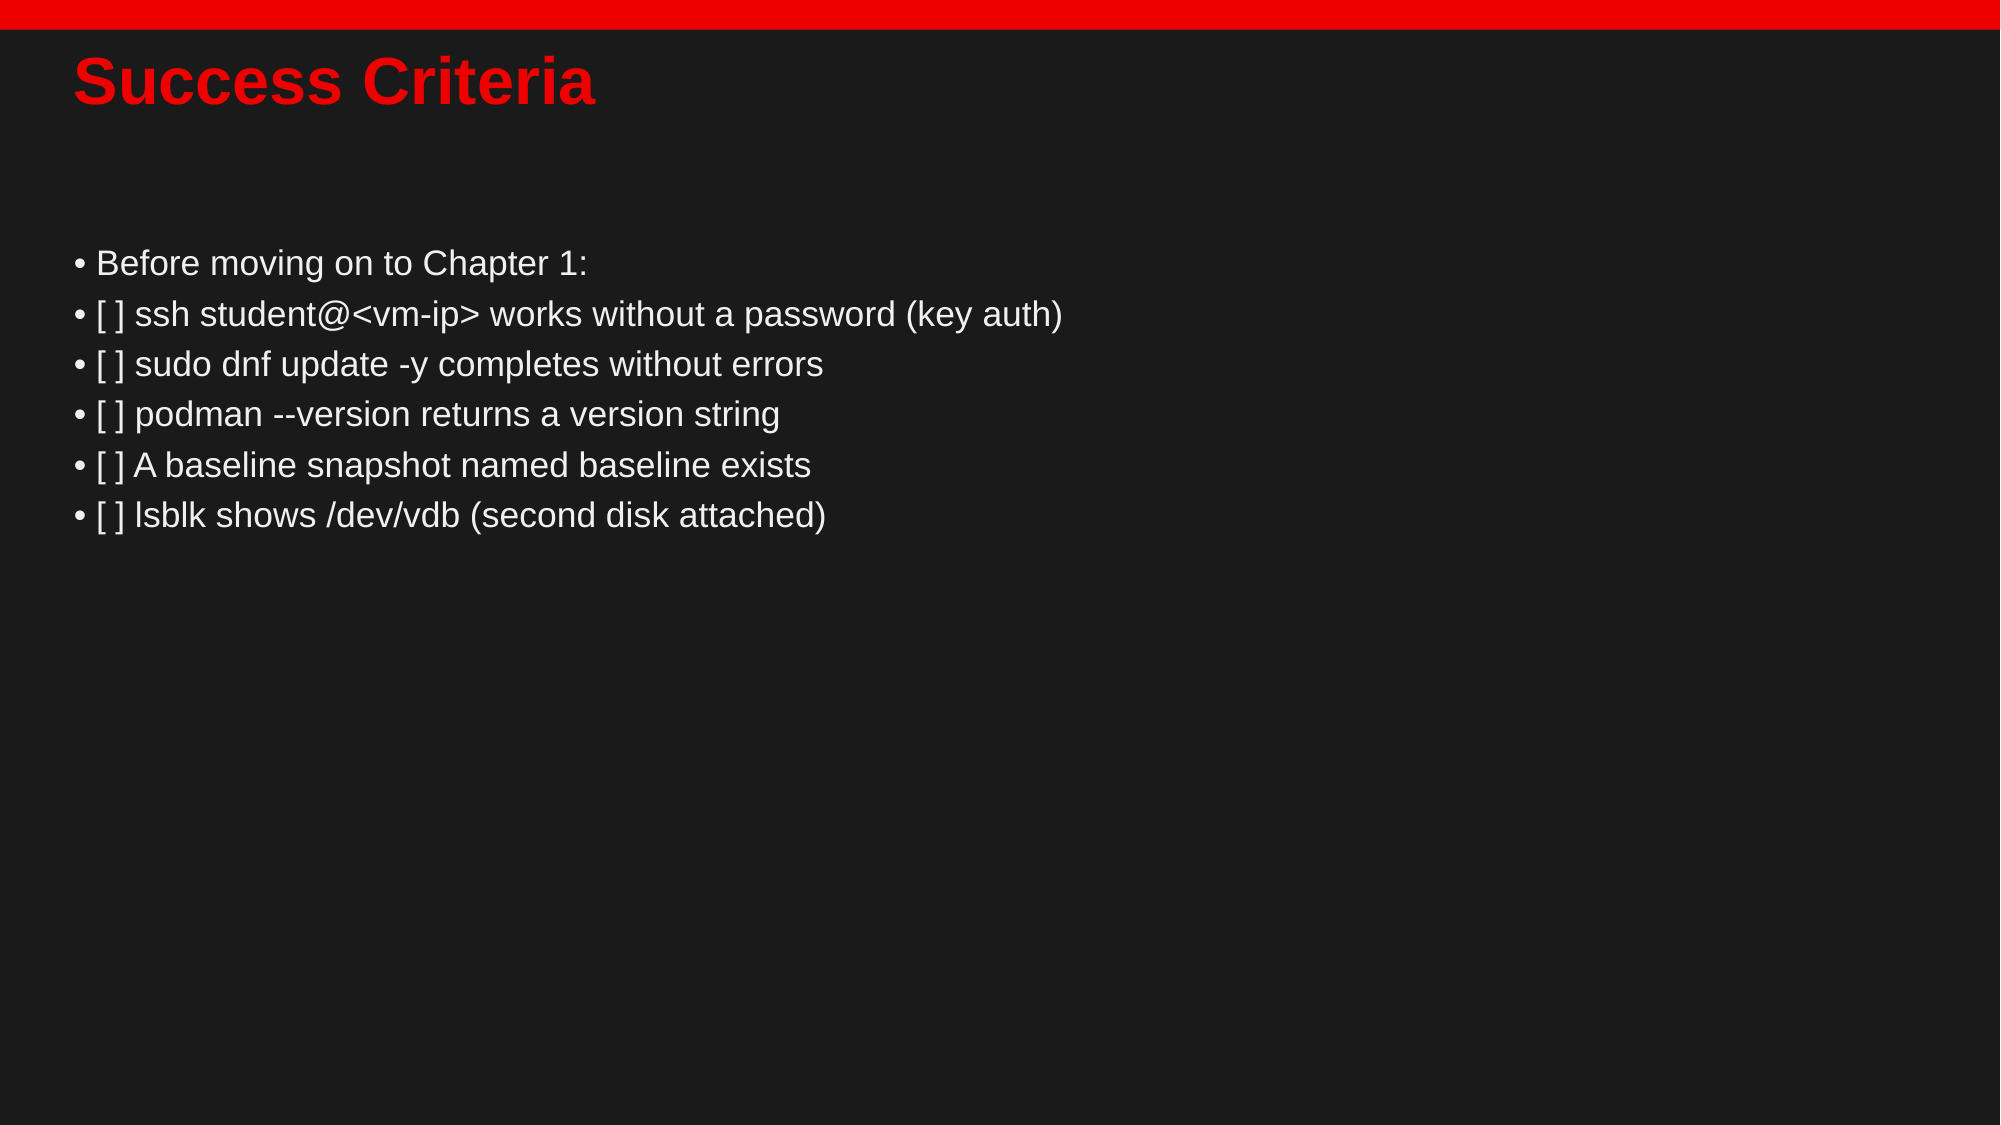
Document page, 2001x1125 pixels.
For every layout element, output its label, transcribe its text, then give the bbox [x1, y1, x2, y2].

text_box Success Criteria [59, 36, 1942, 208]
text_box [0, 0, 2001, 30]
text_box • Before moving on to Chapter 1: • [ ] ssh student@<vm-ip> works without a password (key auth) • [ ] sudo dnf update -y completes without errors • [ ] podman --version returns a version string • [ ] A baseline snapshot named baseline exists • [ ] lsblk shows /dev/vdb (second disk attached) [59, 236, 1942, 1037]
